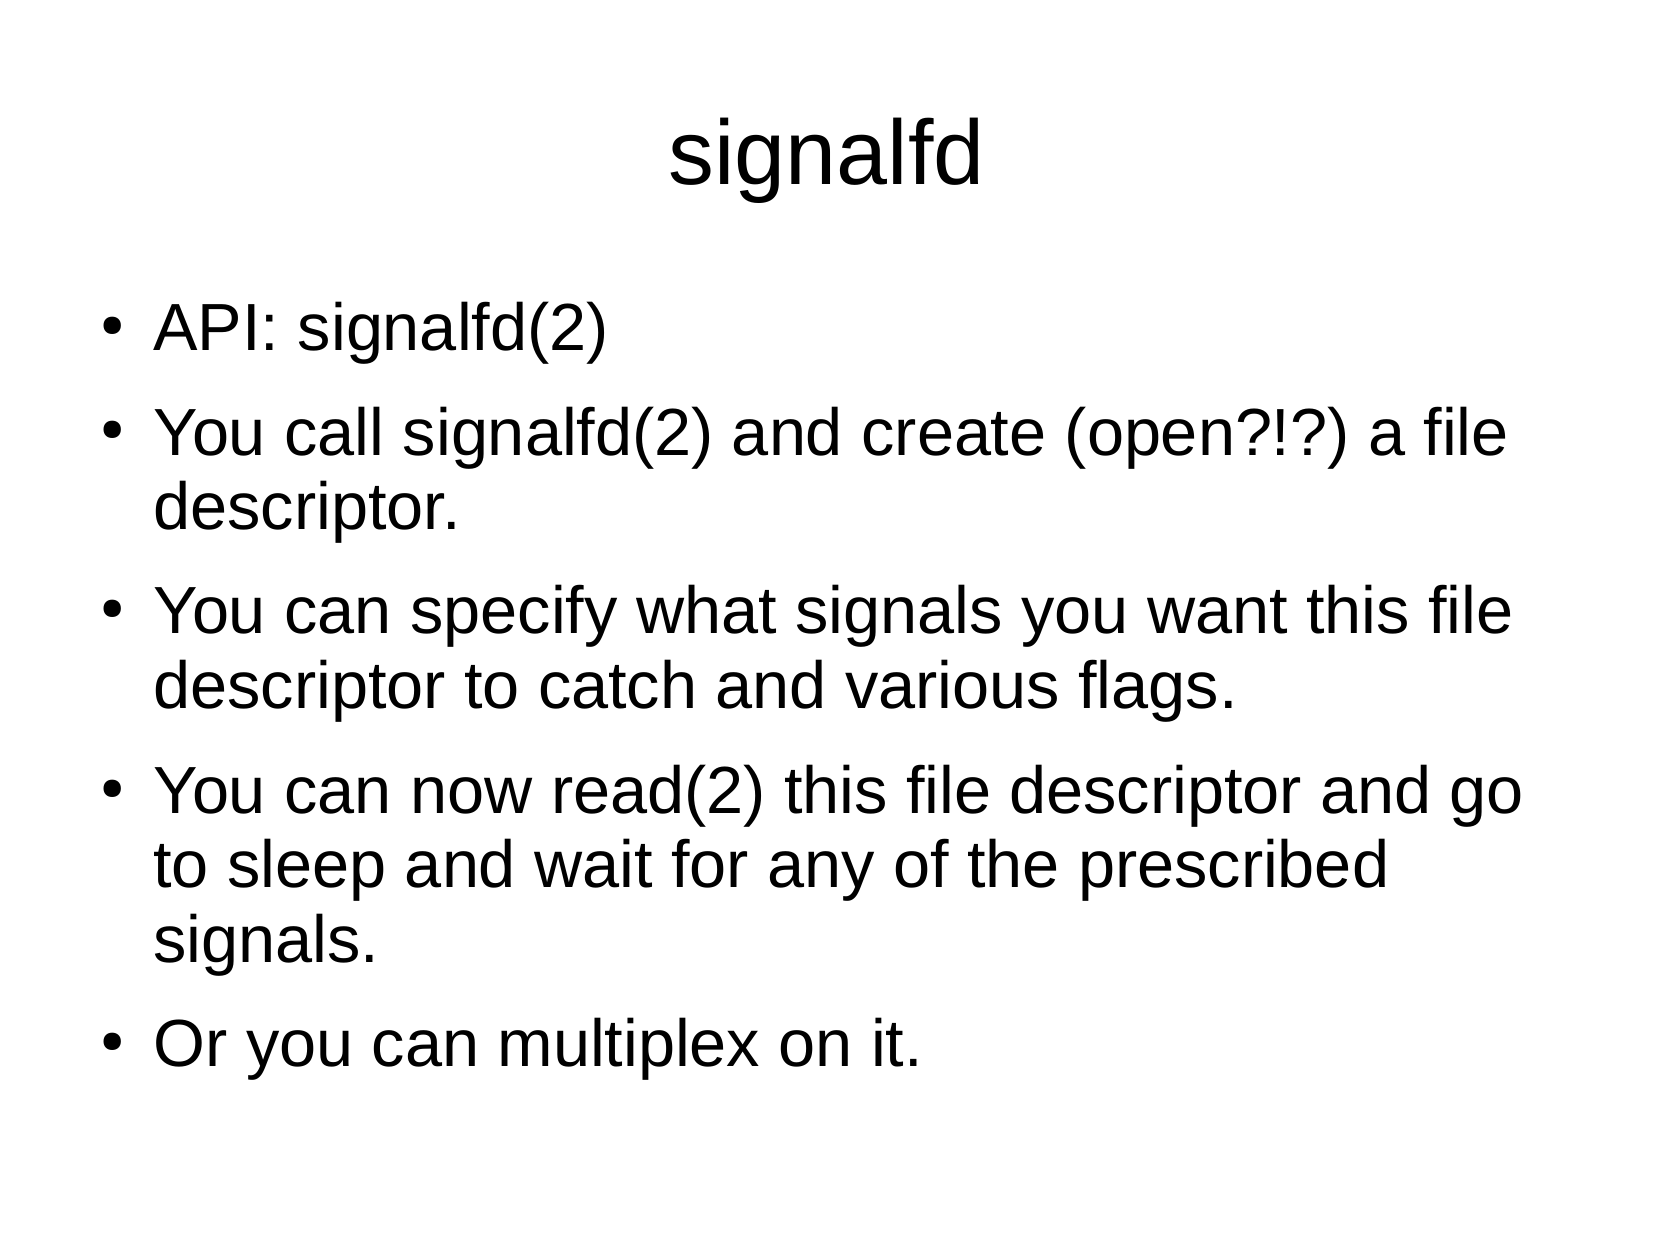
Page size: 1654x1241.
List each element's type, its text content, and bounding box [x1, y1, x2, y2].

title signalfd [82, 49, 1571, 257]
list API: signalfd(2) You call signalfd(2) and create (open?!?) a file descriptor. You can specify what signals you want this file descriptor to catch and various flags. You can now read(2) this file descriptor and go to sleep and wait for any of the prescribed signals. Or you can multiplex on it. [82, 290, 1571, 1109]
